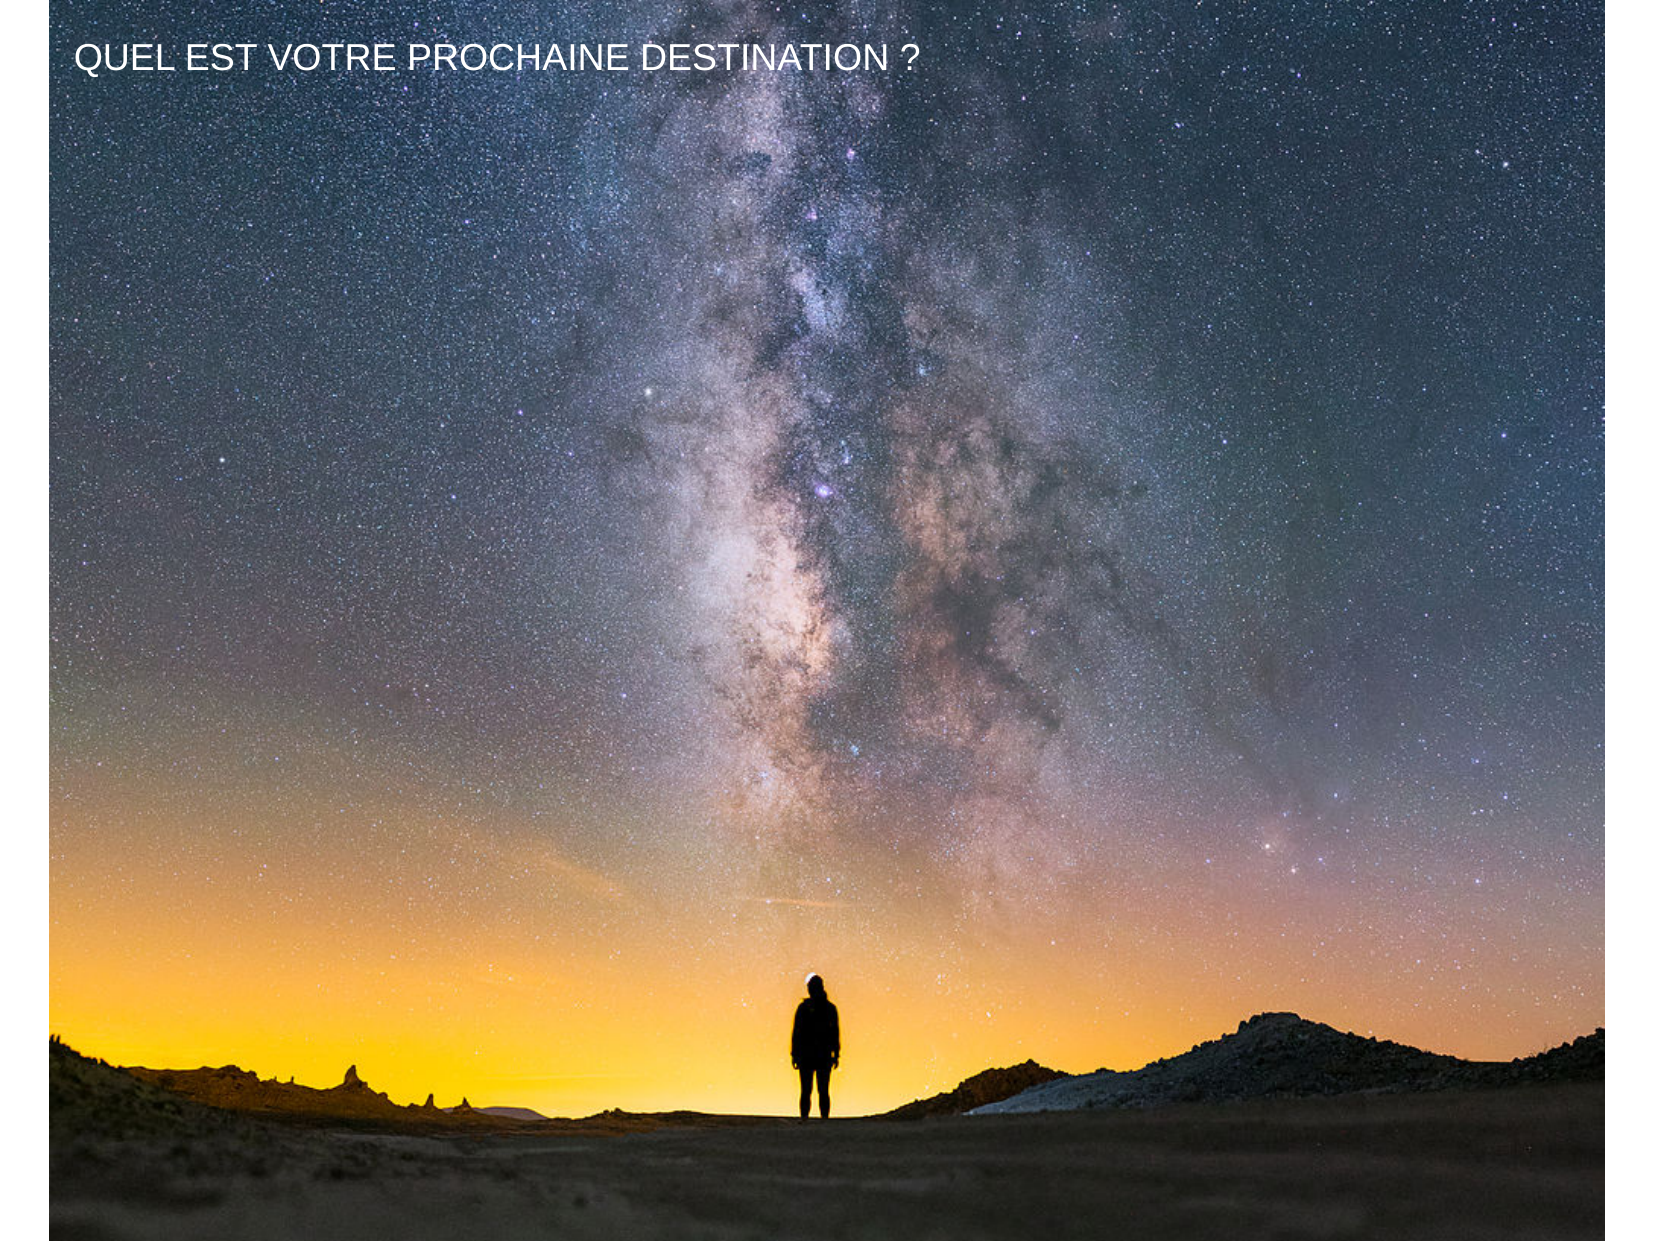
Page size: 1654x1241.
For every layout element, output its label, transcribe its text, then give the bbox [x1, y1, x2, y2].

picture [49, 0, 1605, 1241]
text_box QUEL EST VOTRE PROCHAINE DESTINATION ? [59, 29, 945, 87]
